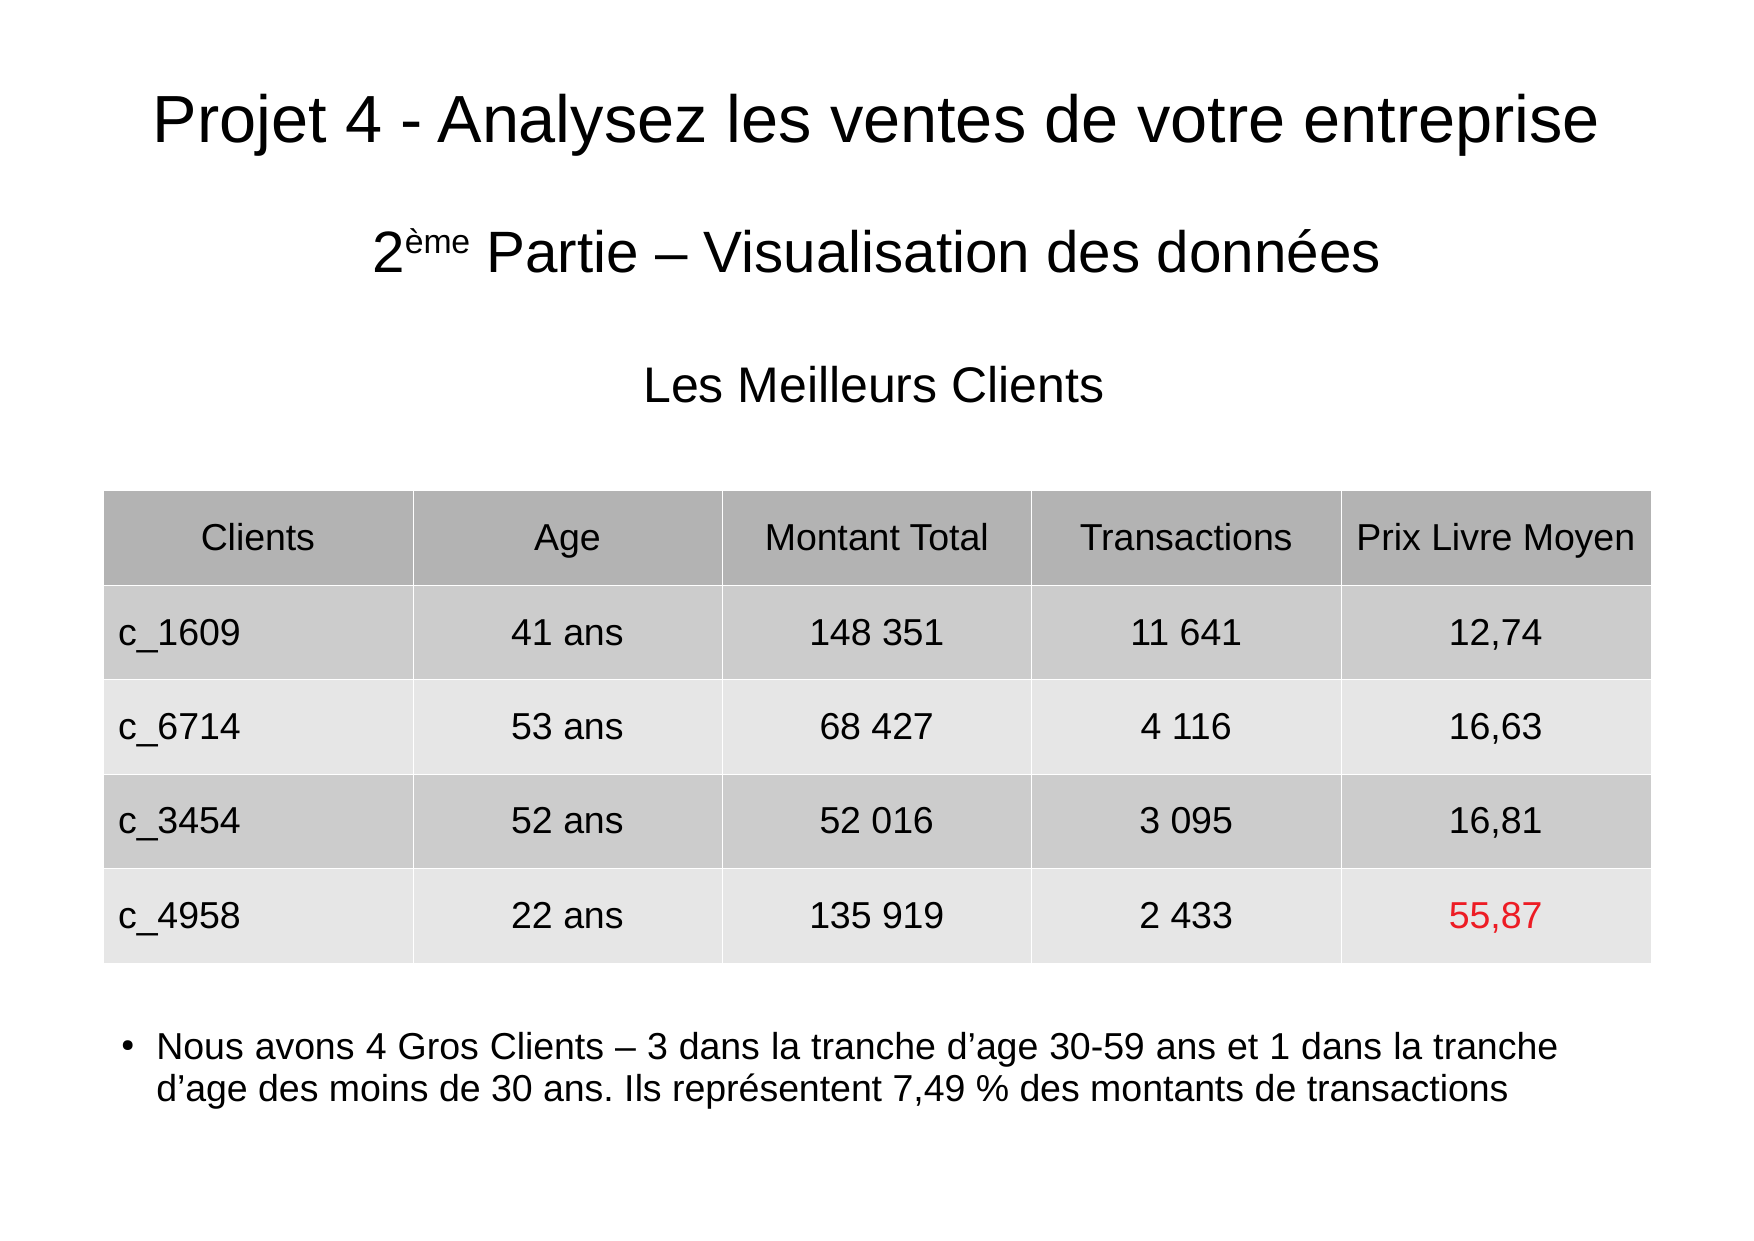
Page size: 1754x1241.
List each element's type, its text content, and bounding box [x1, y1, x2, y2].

table_cell c_3454 [104, 775, 413, 868]
table_header Clients [104, 491, 413, 585]
text_box 2ème Partie – Visualisation des données [141, 189, 1614, 317]
table_cell 16,81 [1342, 775, 1651, 868]
text_box Les Meilleurs Clients [106, 321, 1642, 449]
table_cell 22 ans [414, 869, 722, 963]
table_cell 52 ans [414, 775, 722, 868]
table_cell 68 427 [723, 680, 1031, 774]
table_cell 3 095 [1032, 775, 1341, 868]
table_header Age [414, 491, 722, 585]
table_cell 4 116 [1032, 680, 1341, 774]
table_cell 12,74 [1342, 586, 1651, 679]
table_cell c_4958 [104, 869, 413, 963]
table_cell 53 ans [414, 680, 722, 774]
table_cell 148 351 [723, 586, 1031, 679]
table_cell 55,87 [1342, 869, 1651, 963]
text_box Nous avons 4 Gros Clients – 3 dans la tranche d’age 30-59 ans et 1 dans la tranche d’age des moins de 30 ans. Ils représentent 7,49 % des montants de transactions [106, 1018, 1654, 1118]
table_cell 16,63 [1342, 680, 1651, 774]
table_cell 52 016 [723, 775, 1031, 868]
table_cell 41 ans [414, 586, 722, 679]
table_header Transactions [1032, 491, 1341, 585]
title Projet 4 - Analysez les ventes de votre entreprise [141, 48, 1614, 189]
table_cell 135 919 [723, 869, 1031, 963]
table_cell 2 433 [1032, 869, 1341, 963]
table_cell c_1609 [104, 586, 413, 679]
table_header Montant Total [723, 491, 1031, 585]
table_cell c_6714 [104, 680, 413, 774]
table_header Prix Livre Moyen [1342, 491, 1651, 585]
table_cell 11 641 [1032, 586, 1341, 679]
